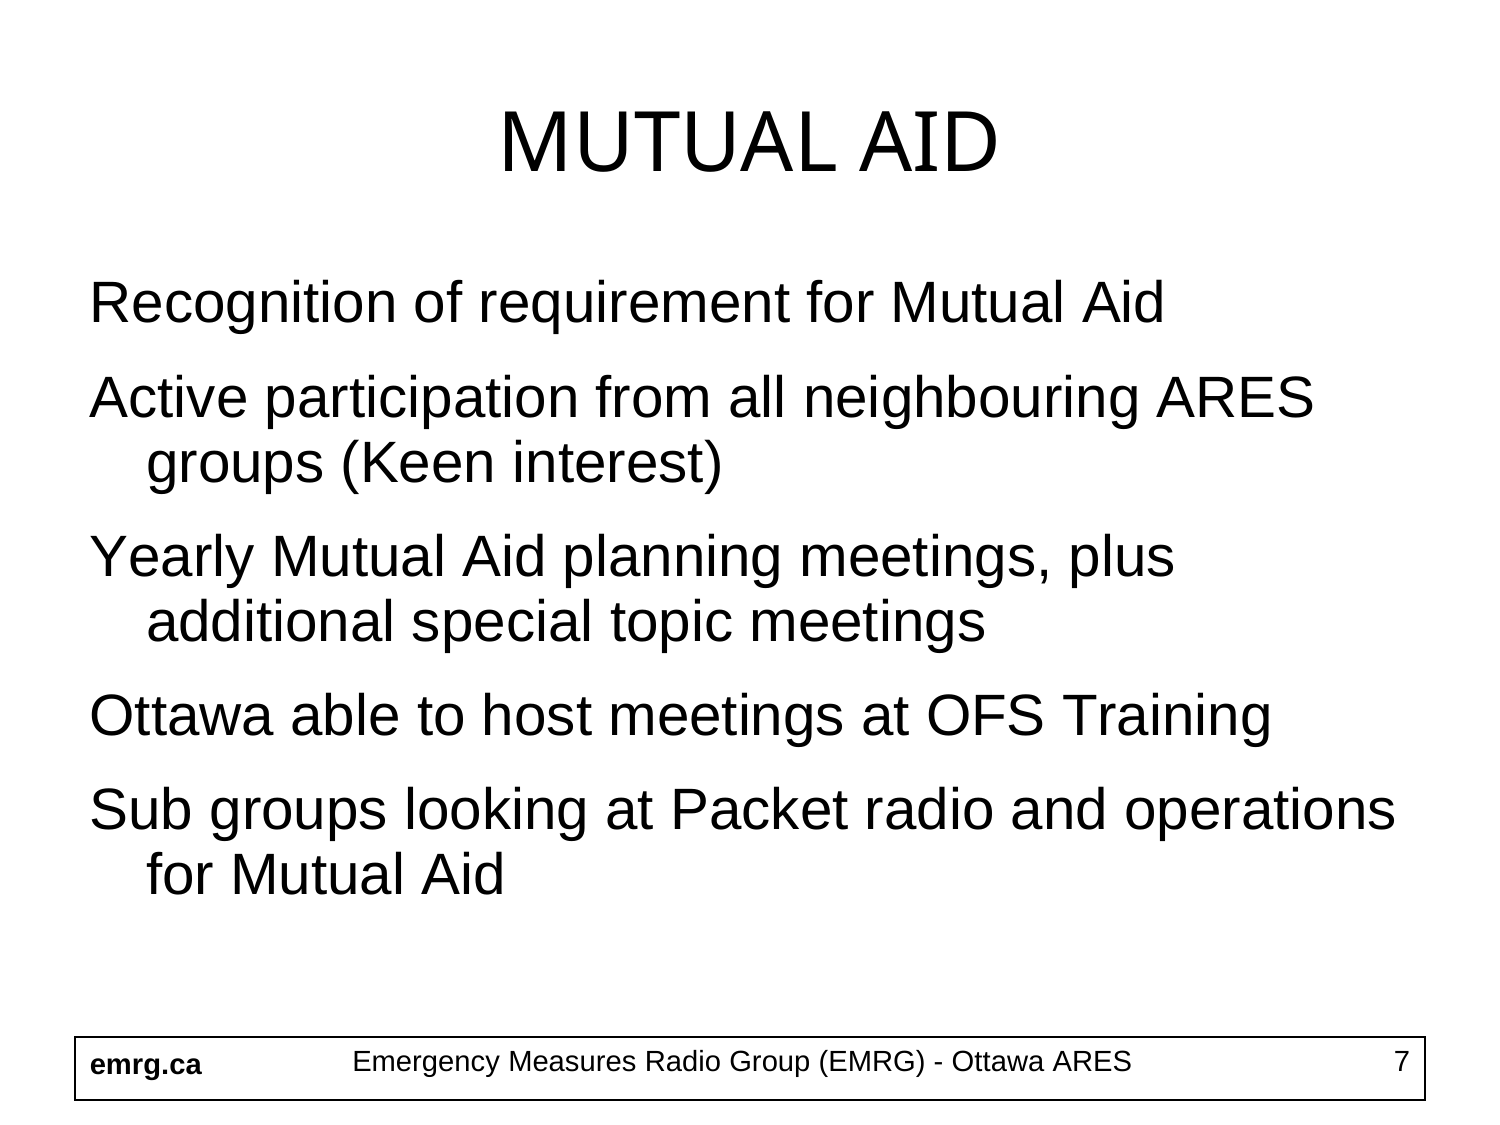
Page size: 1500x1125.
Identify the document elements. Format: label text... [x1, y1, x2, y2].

list Recognition of requirement for Mutual Aid Active participation from all neighbouring ARES groups (Keen interest) Yearly Mutual Aid planning meetings, plus additional special topic meetings Ottawa able to host meetings at OFS Training Sub groups looking at Packet radio and operations for Mutual Aid [75, 262, 1426, 1006]
title MUTUAL AID [75, 45, 1426, 233]
